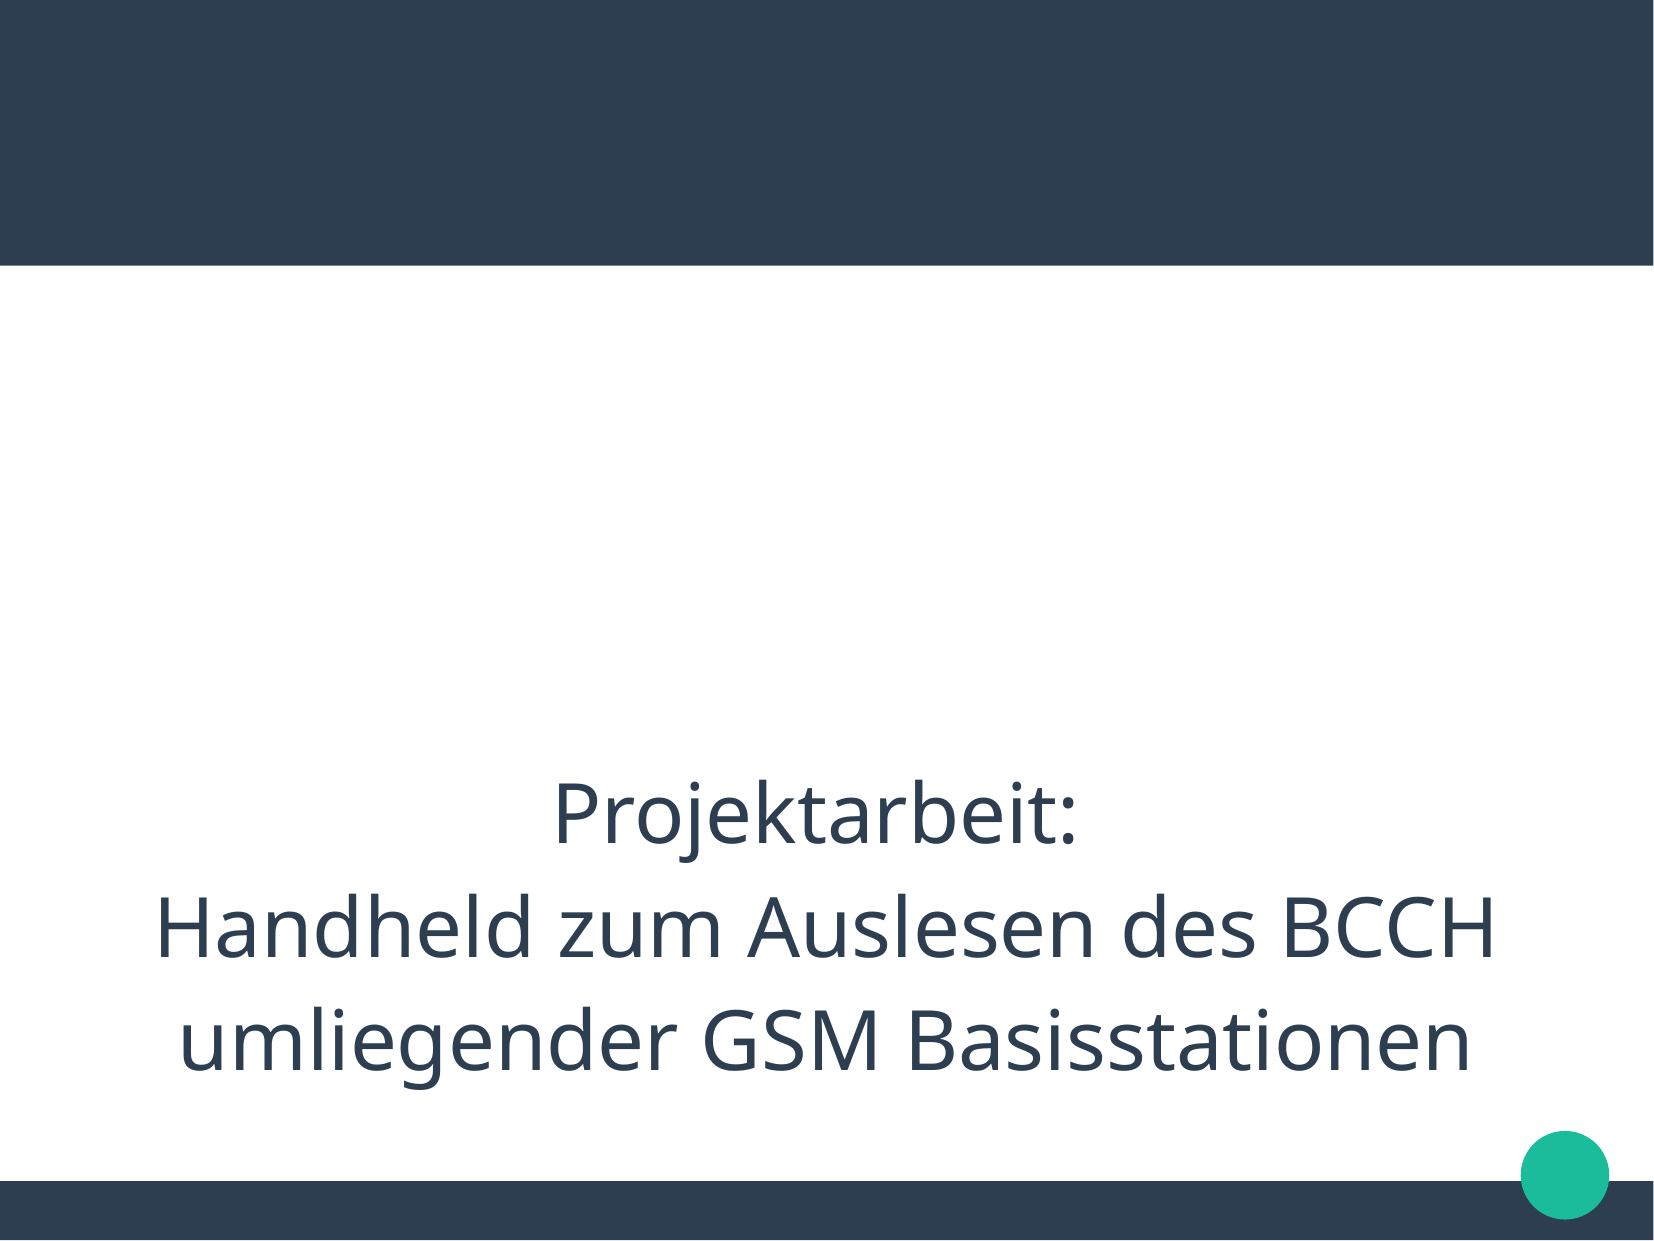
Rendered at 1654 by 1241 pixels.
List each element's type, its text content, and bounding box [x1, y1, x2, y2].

subtitle Projektarbeit: Handheld zum Auslesen des BCCH umliegender GSM Basisstationen [59, 0, 1595, 997]
